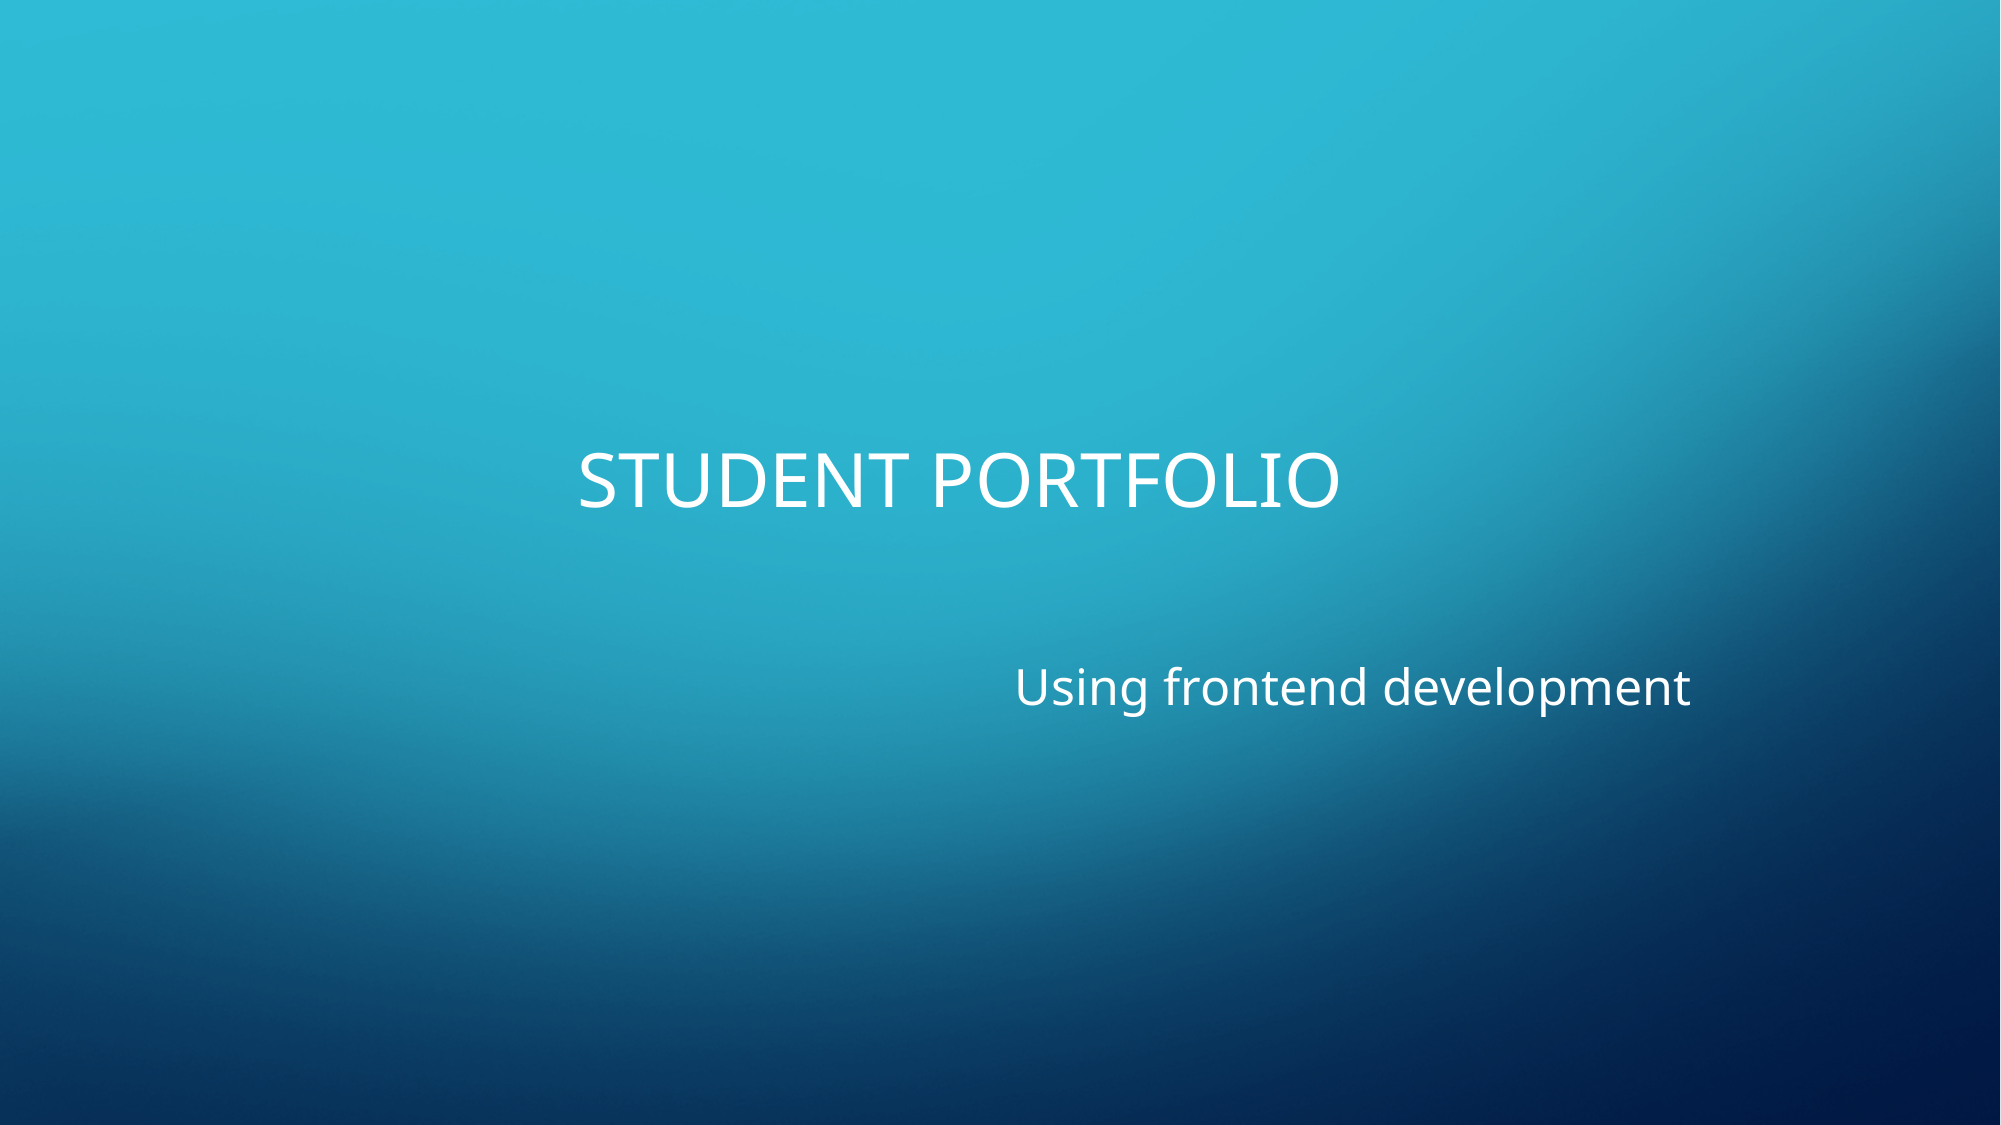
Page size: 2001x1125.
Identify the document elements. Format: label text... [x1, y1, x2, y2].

list Using frontend development [999, 635, 1813, 841]
title STUDENT PORTFOLIO [562, 404, 1813, 563]
